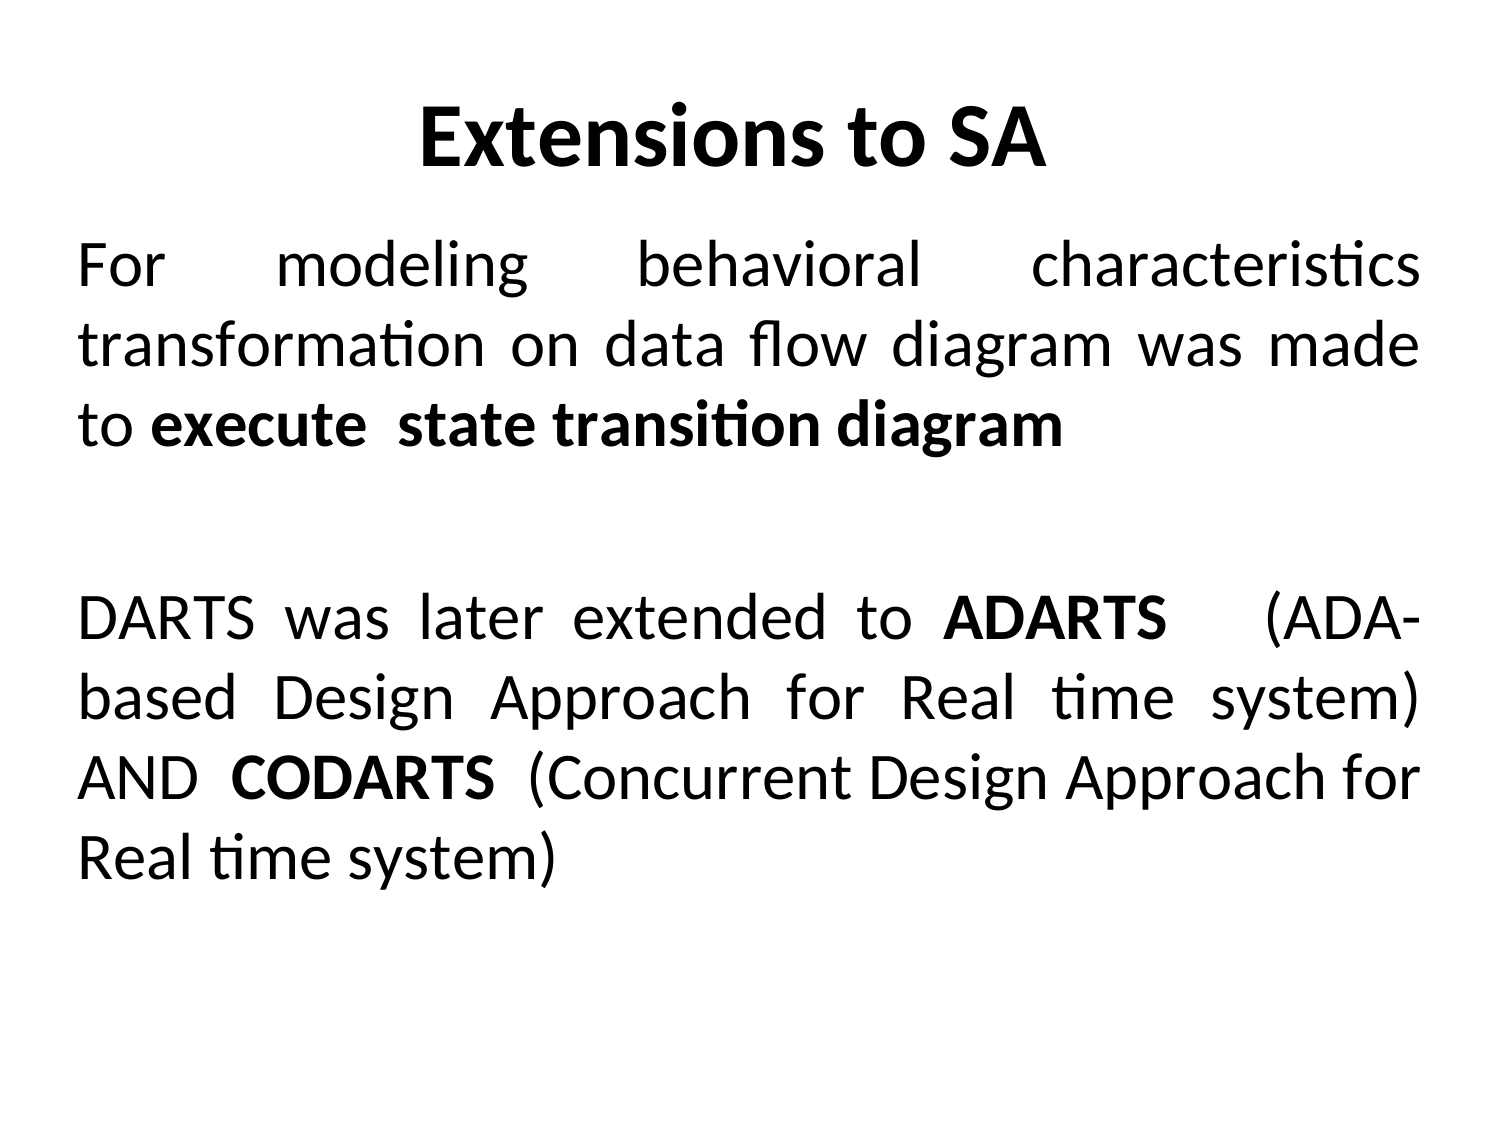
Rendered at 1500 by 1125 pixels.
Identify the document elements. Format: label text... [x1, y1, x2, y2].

subtitle For modeling behavioral characteristics transformation on data flow diagram was made to execute state transition diagram DARTS was later extended to ADARTS (ADA-based Design Approach for Real time system) AND CODARTS (Concurrent Design Approach for Real time system) [62, 212, 1438, 1100]
title Extensions to SA [0, 21, 1488, 238]
